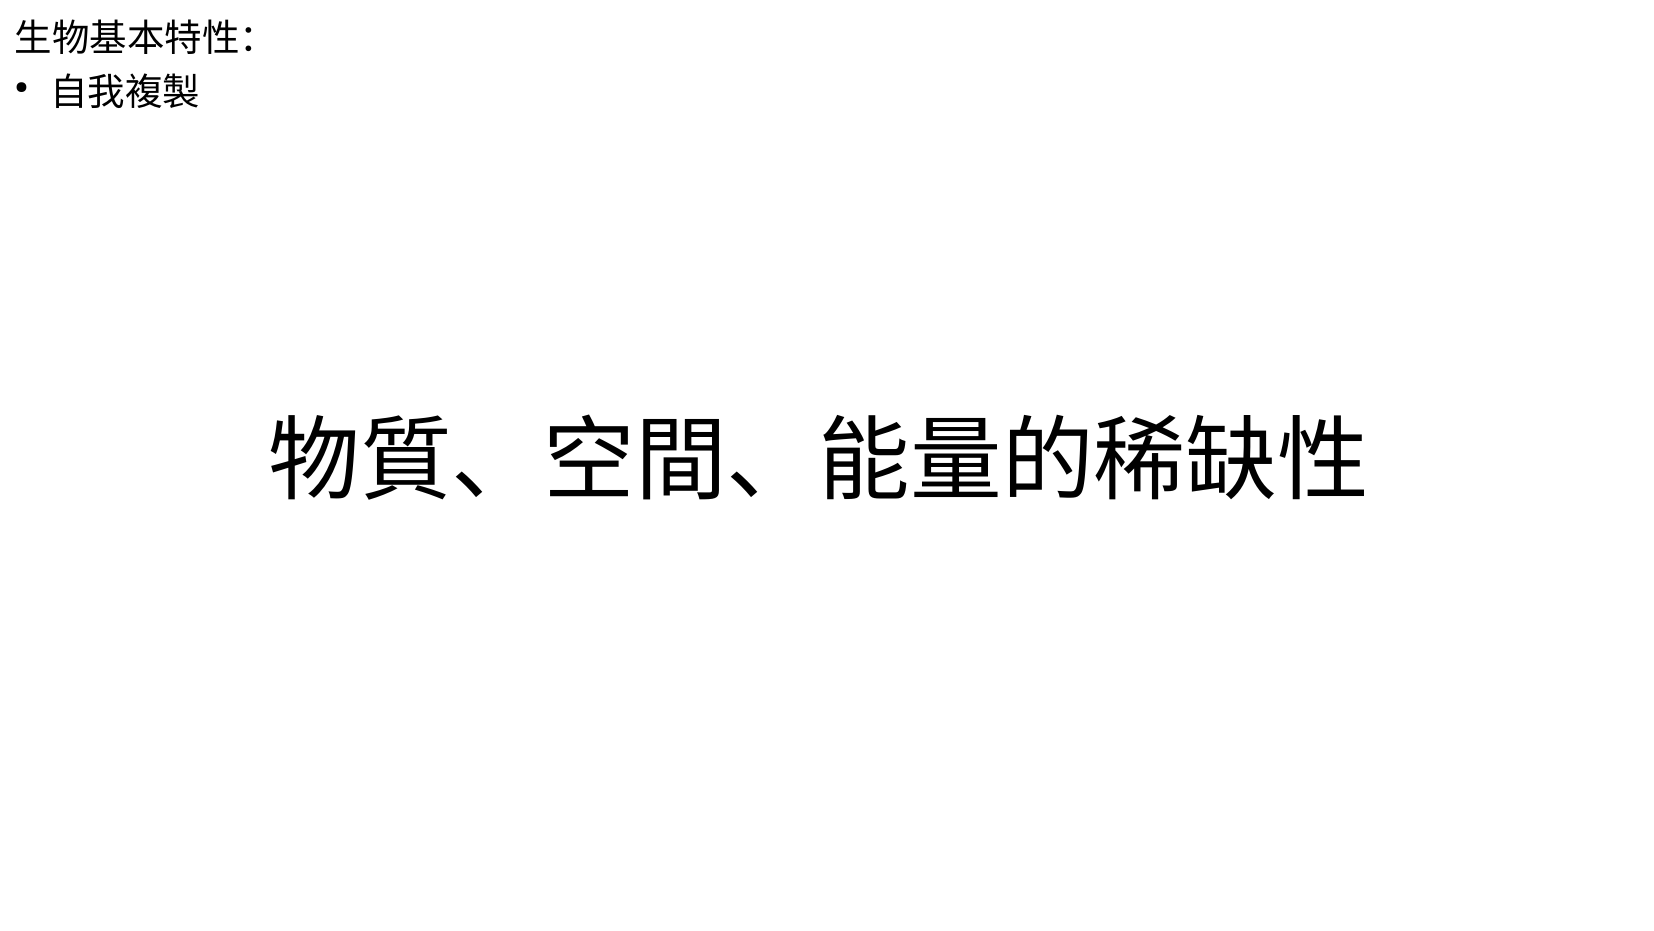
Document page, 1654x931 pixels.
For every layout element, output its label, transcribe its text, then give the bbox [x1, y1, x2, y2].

text_box 生物基本特性： 自我複製 [0, 0, 391, 114]
title 物質、空間、能量的稀缺性 [75, 375, 1564, 531]
